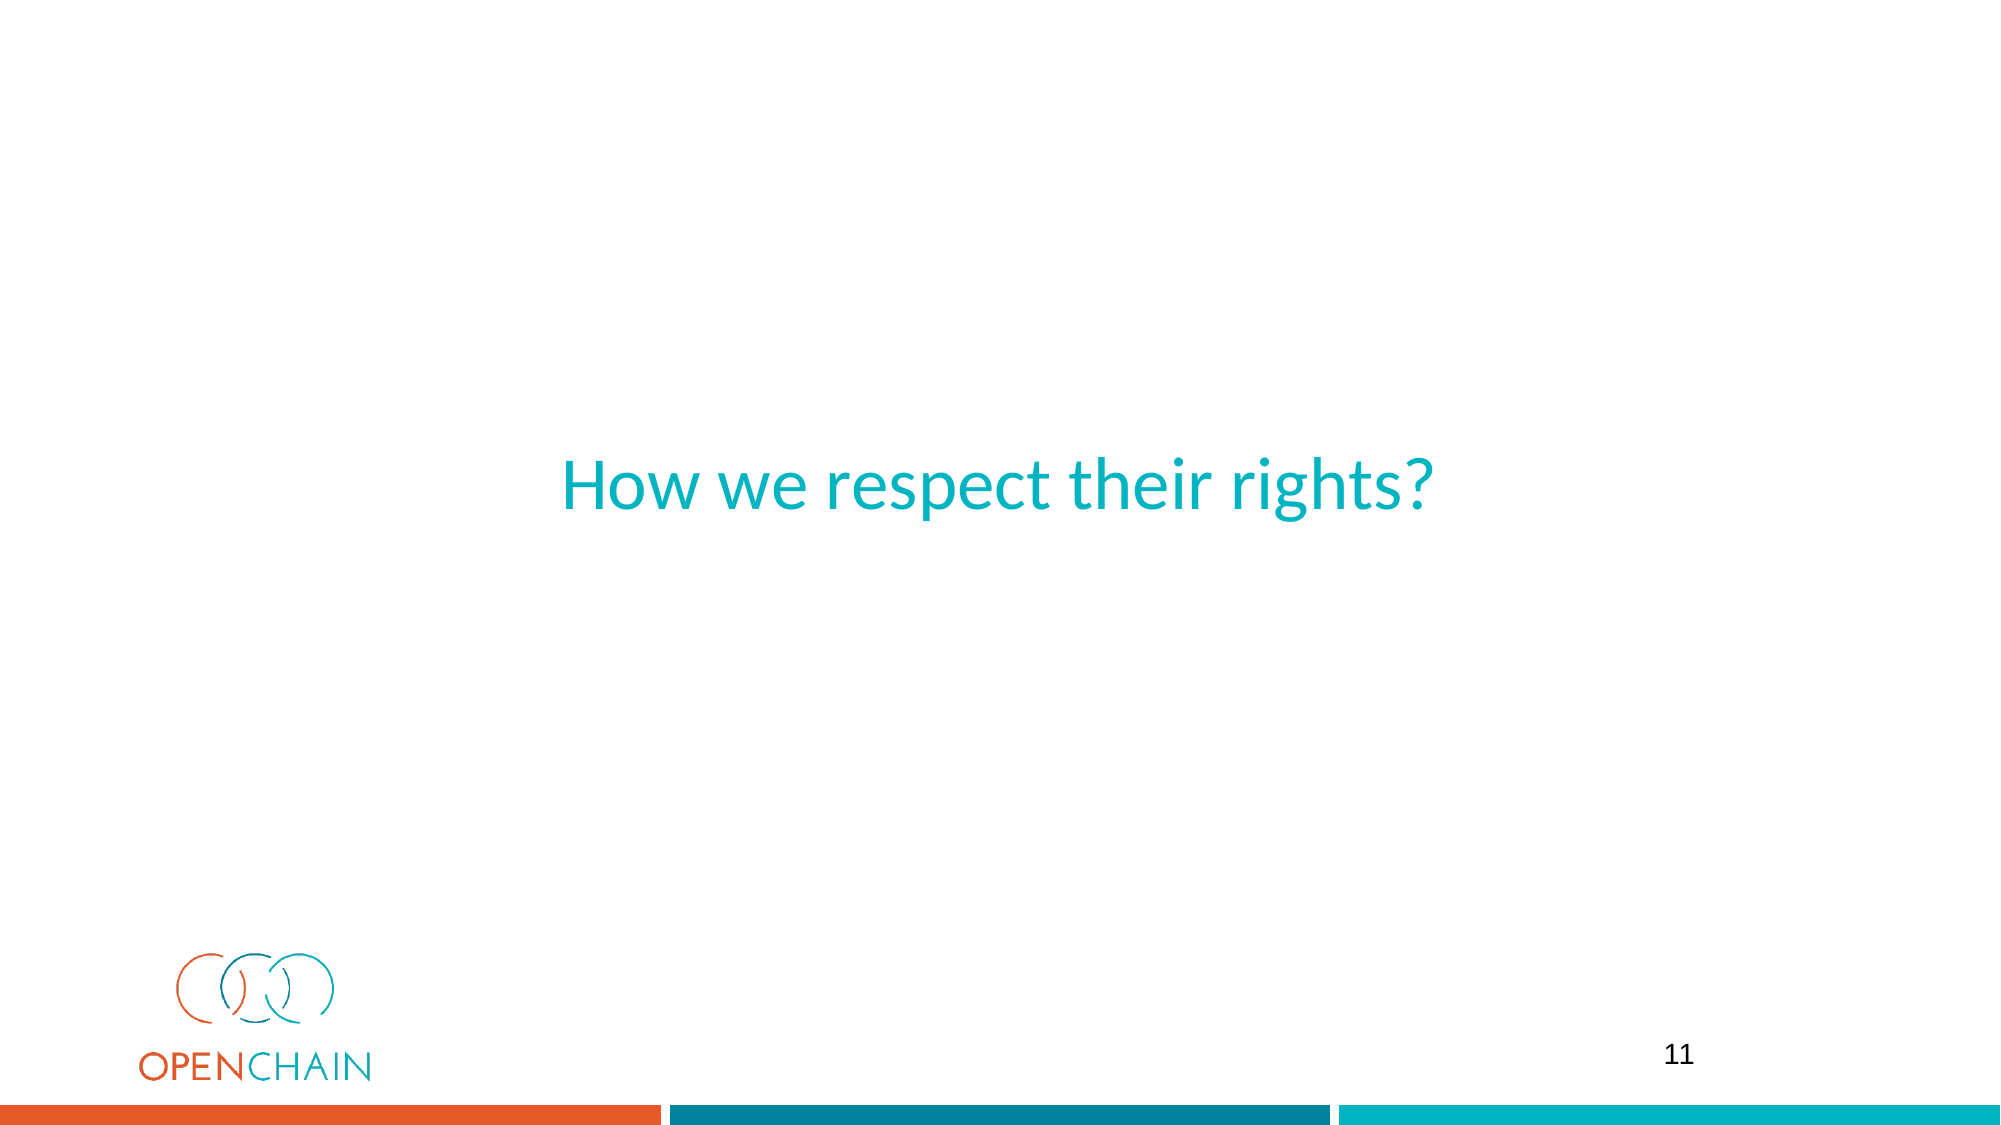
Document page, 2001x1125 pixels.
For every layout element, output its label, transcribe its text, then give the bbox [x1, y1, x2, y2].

title How we respect their rights? [137, 376, 1863, 594]
text_box 12 [1648, 1022, 1863, 1083]
